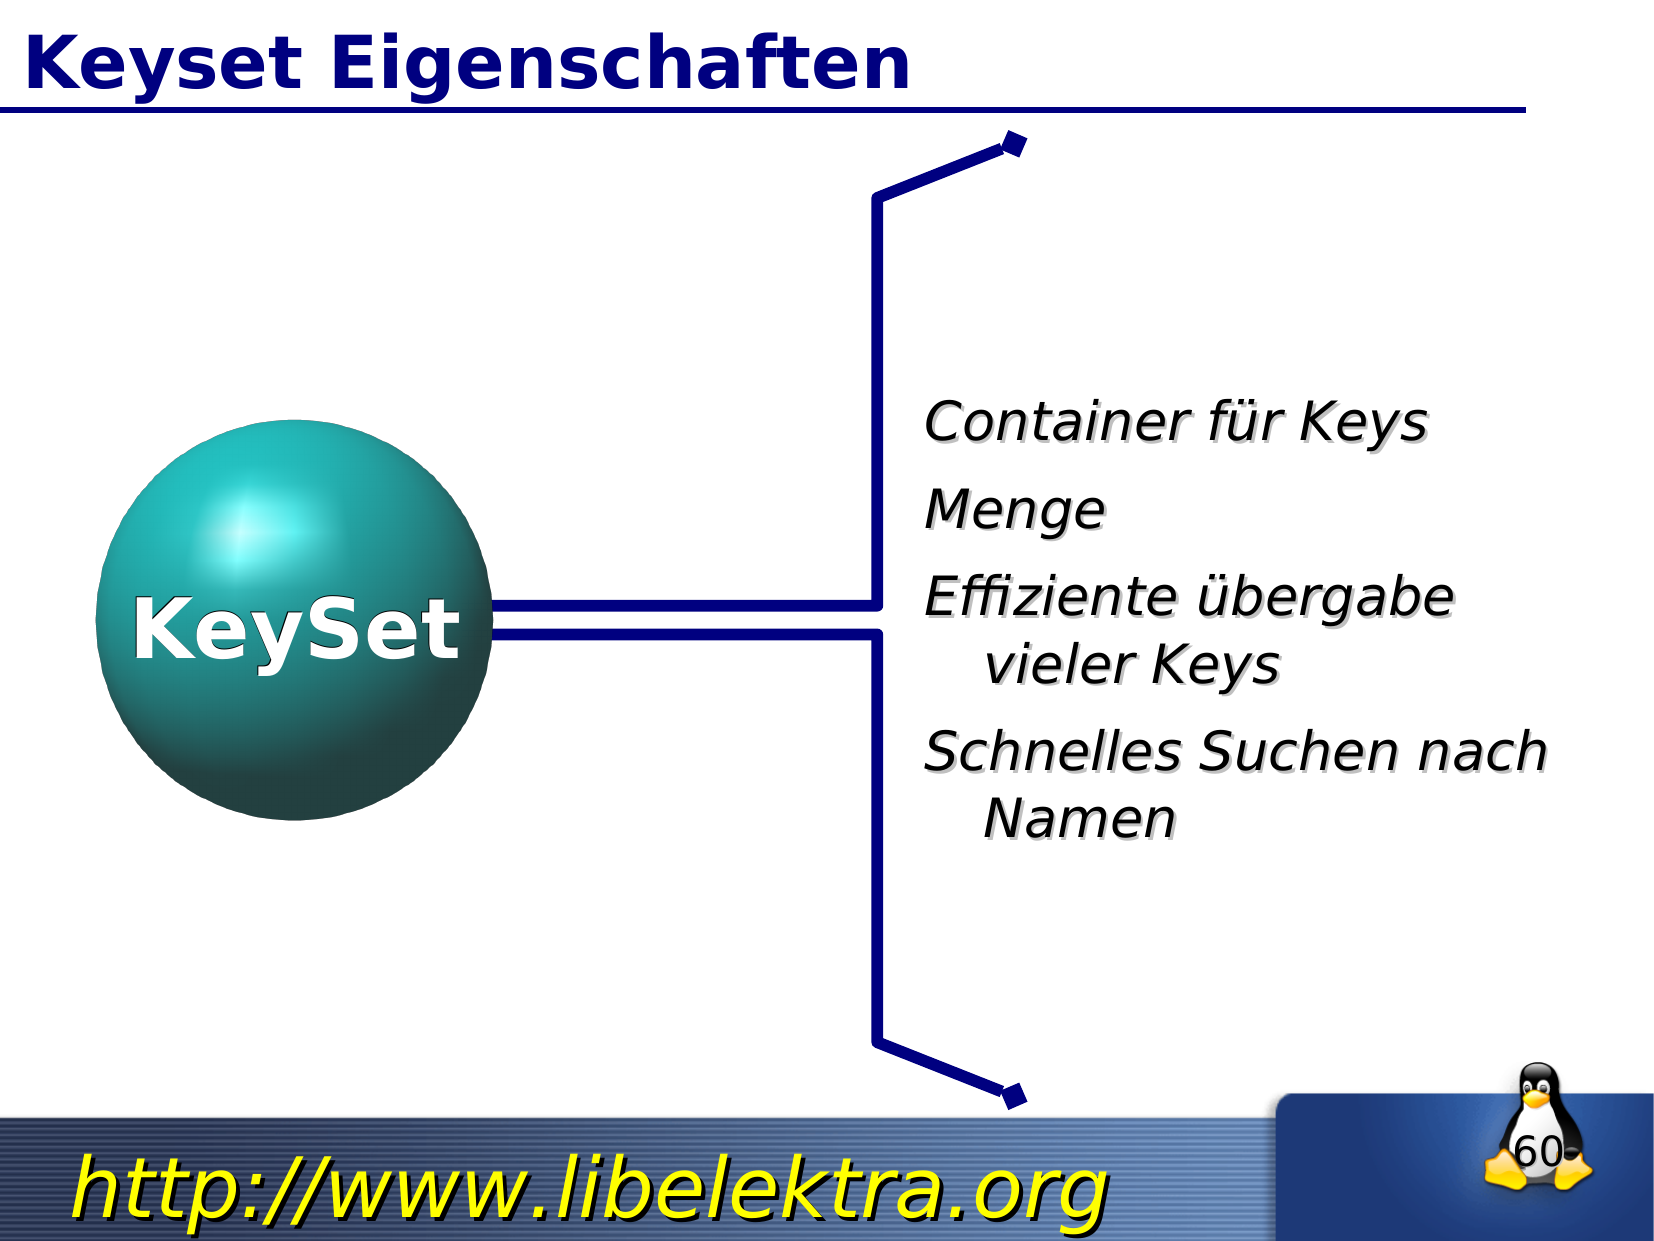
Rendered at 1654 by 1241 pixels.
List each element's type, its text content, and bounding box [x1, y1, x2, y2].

text_box Keyset Eigenschaften [22, 14, 1611, 111]
list Container für Keys Menge Effiziente übergabe vieler Keys Schnelles Suchen nach Namen [909, 378, 1614, 854]
picture [0, 1061, 1654, 1241]
text_box <Nummer> [1312, 1122, 1566, 1178]
text_box KeySet [129, 574, 462, 720]
